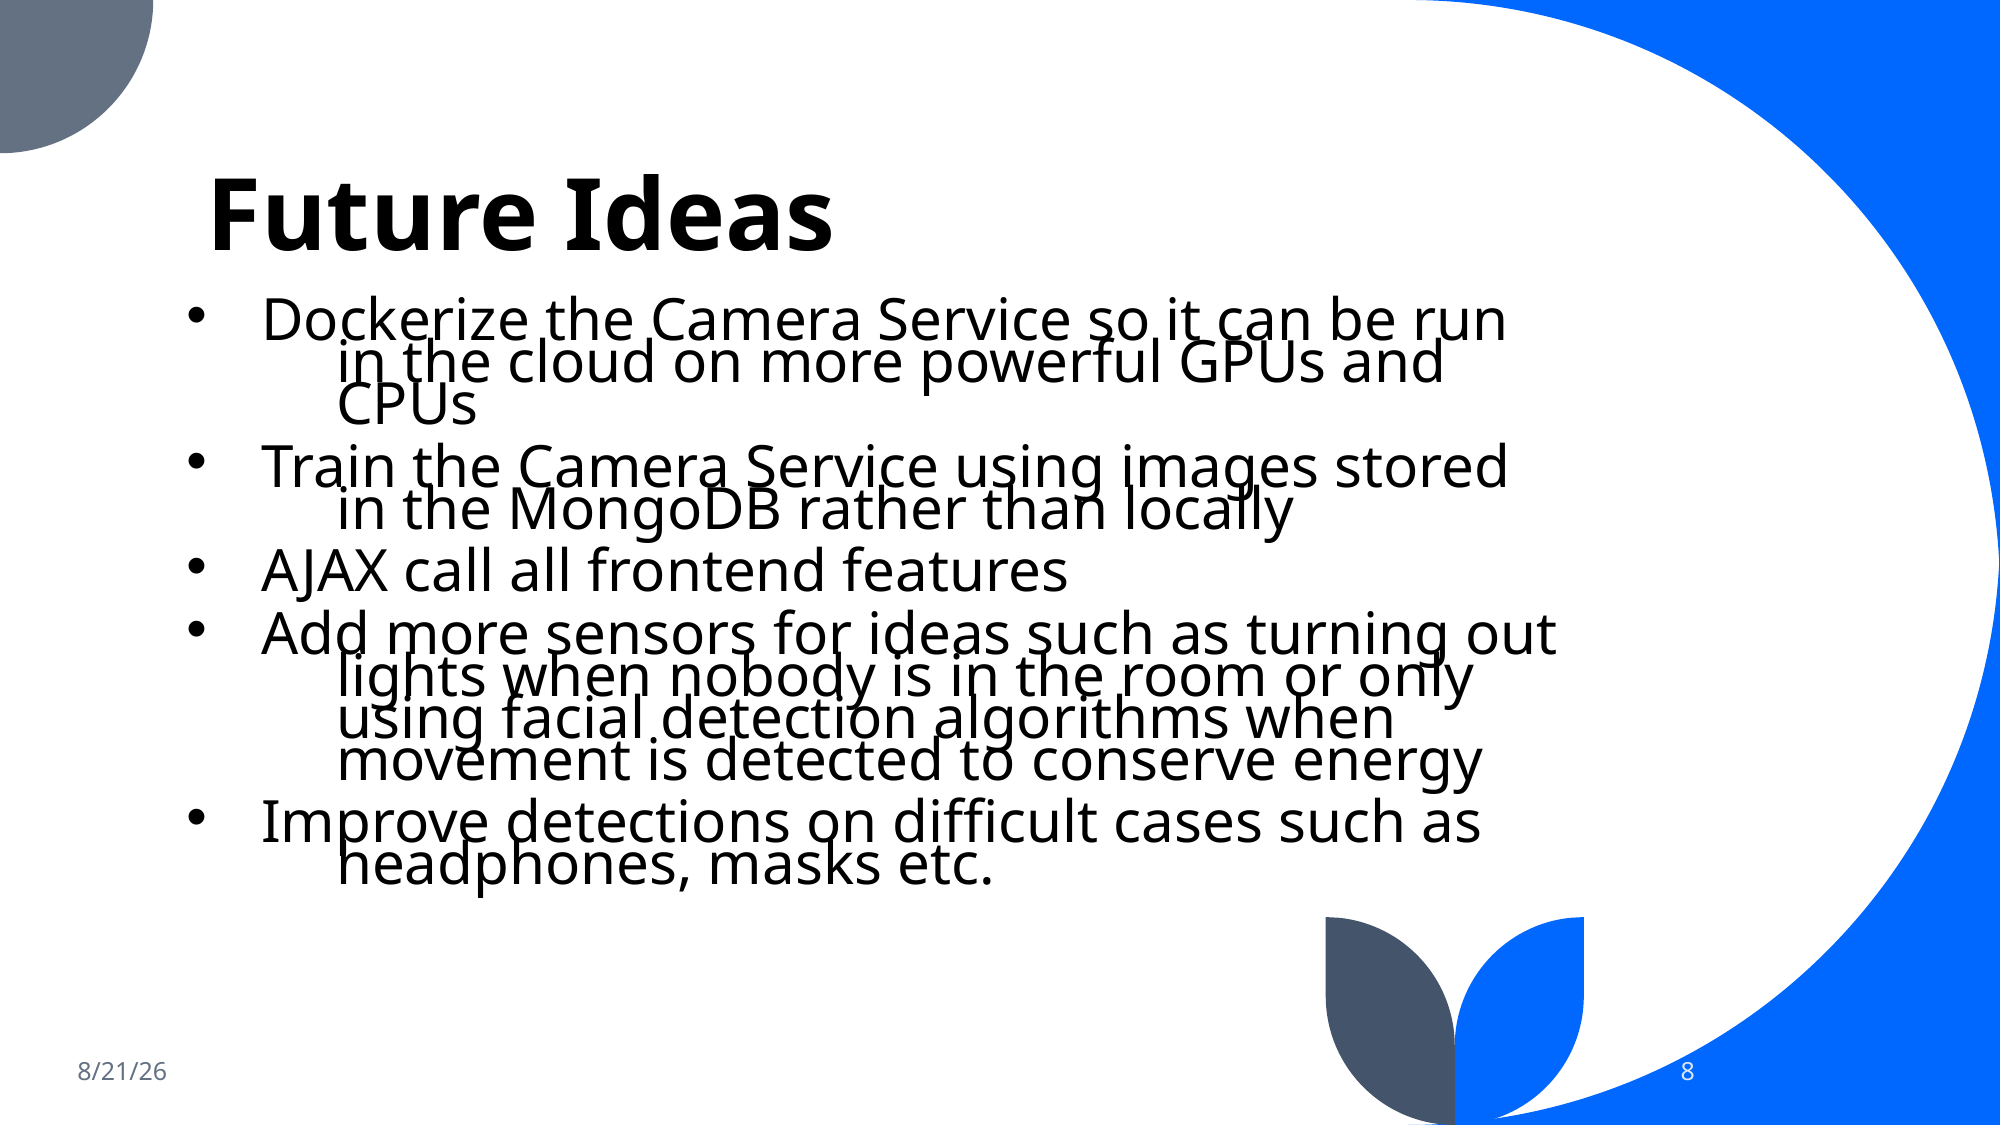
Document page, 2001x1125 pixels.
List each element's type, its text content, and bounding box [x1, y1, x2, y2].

text_box [1665, 1042, 1938, 1103]
title Future Ideas [191, 62, 1796, 280]
list Dockerize the Camera Service so it can be run in the cloud on more powerful GPUs and CPUs Train the Camera Service using images stored in the MongoDB rather than locally AJAX call all frontend features Add more sensors for ideas such as turning out lights when nobody is in the room or only using facial detection algorithms when movement is detected to conserve energy Improve detections on difficult cases such as headphones, masks etc. [171, 299, 1582, 938]
text_box 5/24/2023 [62, 1042, 513, 1103]
